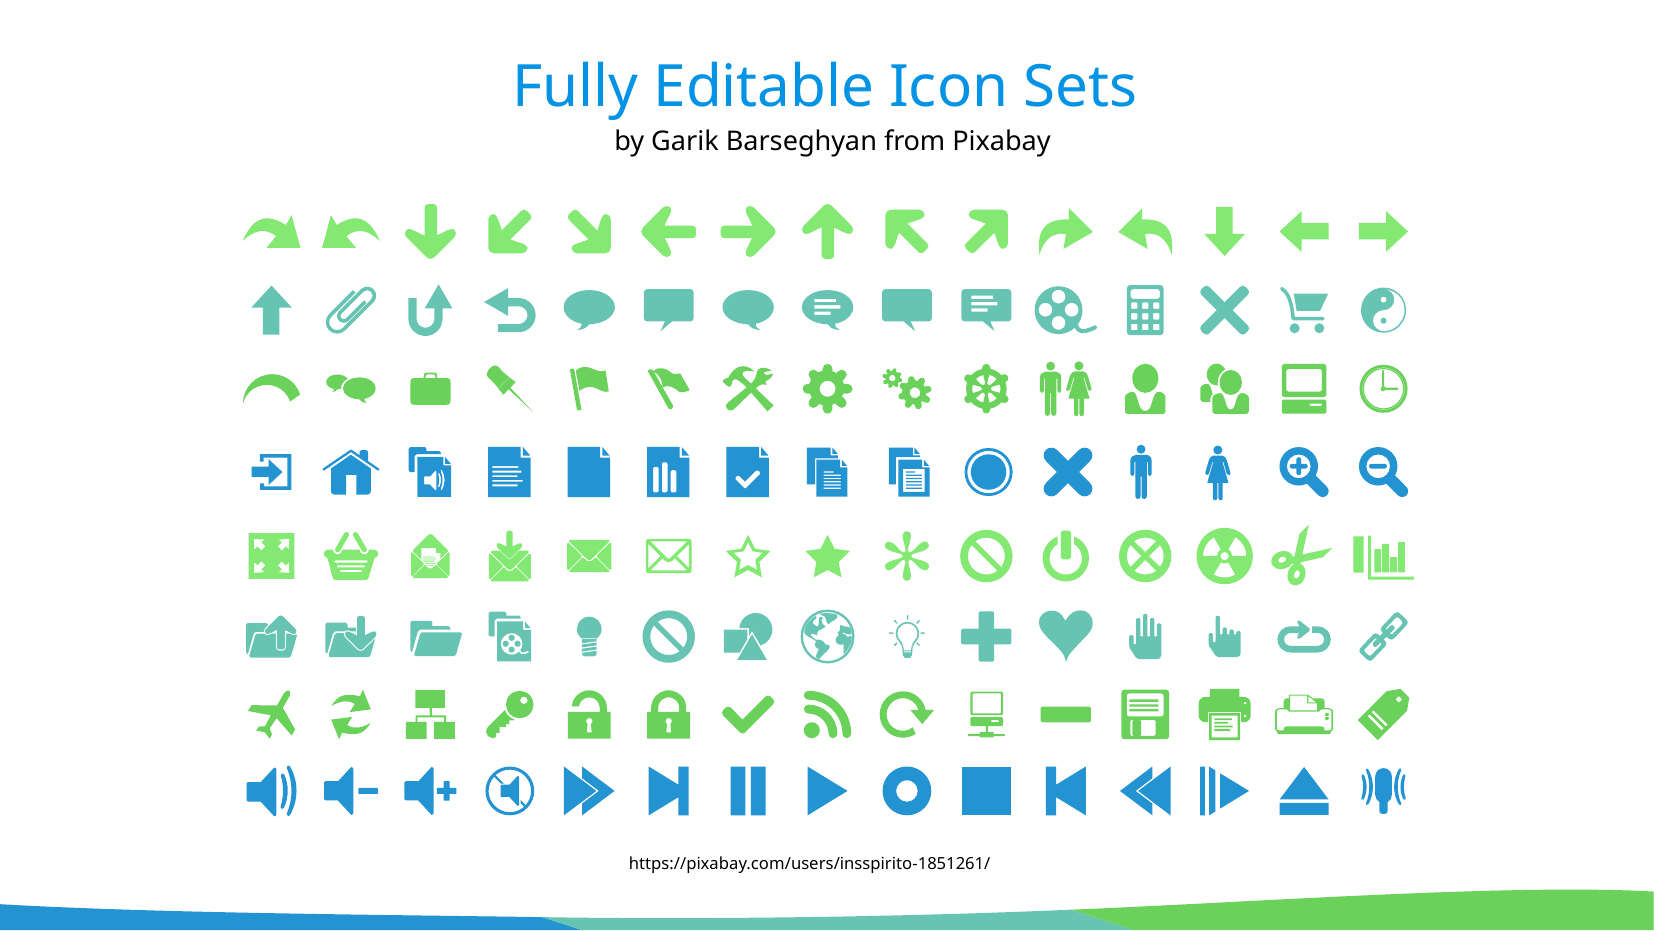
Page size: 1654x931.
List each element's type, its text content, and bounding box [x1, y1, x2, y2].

text_box [894, 620, 925, 658]
text_box [248, 533, 295, 579]
text_box [1279, 766, 1329, 800]
text_box [1200, 766, 1205, 816]
text_box https://pixabay.com/users/insspirito-1851261/ [285, 845, 1336, 881]
text_box [1281, 399, 1327, 414]
text_box [408, 284, 453, 336]
text_box [325, 286, 377, 334]
text_box [1359, 364, 1408, 413]
text_box [1200, 285, 1250, 335]
text_box [802, 363, 853, 414]
text_box [882, 289, 932, 332]
text_box [1374, 543, 1397, 573]
text_box [246, 615, 297, 658]
text_box [324, 767, 354, 815]
text_box [723, 613, 773, 660]
text_box [750, 766, 766, 816]
text_box [806, 447, 848, 497]
text_box [885, 209, 929, 254]
text_box [1281, 363, 1327, 398]
text_box [408, 447, 441, 473]
text_box [645, 538, 692, 574]
text_box [803, 690, 852, 739]
text_box [247, 690, 296, 739]
text_box [1375, 768, 1392, 814]
text_box [567, 539, 612, 573]
text_box [410, 372, 451, 405]
text_box [404, 767, 434, 815]
text_box [1129, 613, 1162, 660]
text_box [1361, 287, 1407, 333]
text_box [484, 288, 536, 333]
text_box [417, 456, 452, 497]
text_box [1361, 774, 1367, 800]
text_box [1314, 323, 1325, 334]
text_box [326, 374, 376, 404]
text_box [246, 767, 277, 817]
text_box [1358, 447, 1409, 498]
text_box [280, 773, 288, 809]
text_box [1118, 208, 1173, 255]
text_box [726, 446, 769, 498]
text_box [1038, 610, 1093, 663]
text_box [563, 766, 615, 816]
text_box [964, 447, 1013, 497]
text_box [961, 611, 1012, 662]
text_box [486, 365, 533, 412]
text_box [642, 610, 695, 663]
text_box [882, 368, 932, 410]
text_box [761, 446, 769, 456]
text_box [960, 529, 1013, 583]
text_box [832, 447, 838, 454]
text_box [647, 368, 690, 410]
text_box [882, 766, 932, 816]
text_box [1119, 766, 1171, 816]
text_box [567, 690, 611, 739]
text_box [445, 456, 451, 464]
text_box [1119, 529, 1172, 583]
text_box [602, 446, 610, 456]
text_box [1208, 615, 1241, 658]
text_box [1200, 363, 1249, 414]
text_box [1204, 206, 1246, 257]
text_box [1279, 447, 1329, 498]
text_box [1042, 536, 1089, 582]
text_box [1353, 536, 1364, 573]
text_box [643, 289, 694, 332]
text_box [1196, 527, 1253, 585]
text_box [802, 204, 854, 259]
text_box [1040, 706, 1091, 723]
text_box [1293, 293, 1329, 311]
text_box [1043, 447, 1093, 497]
text_box [879, 691, 935, 738]
text_box [485, 766, 535, 816]
text_box [803, 722, 820, 739]
text_box [569, 366, 609, 411]
text_box [322, 449, 380, 495]
text_box [488, 611, 521, 637]
text_box [1039, 361, 1062, 416]
text_box [888, 447, 921, 485]
text_box [647, 446, 690, 498]
text_box [1394, 768, 1402, 805]
text_box [967, 717, 1005, 738]
text_box [259, 454, 292, 490]
text_box [1220, 773, 1250, 809]
text_box [1034, 286, 1097, 335]
text_box [1130, 444, 1152, 500]
text_box [648, 766, 689, 816]
text_box [898, 459, 930, 497]
text_box [1132, 363, 1159, 393]
text_box [1357, 688, 1410, 741]
text_box [563, 290, 615, 331]
text_box [1358, 211, 1409, 252]
text_box [964, 209, 1008, 254]
text_box [486, 690, 534, 739]
text_box [800, 609, 855, 664]
text_box [1277, 620, 1331, 653]
text_box [1359, 612, 1408, 661]
text_box [331, 716, 371, 740]
text_box [1038, 208, 1093, 255]
text_box [404, 204, 456, 259]
text_box [1279, 802, 1329, 815]
text_box [243, 374, 301, 404]
text_box [1271, 524, 1333, 586]
text_box [1060, 530, 1072, 560]
text_box [1125, 391, 1166, 414]
text_box [1280, 287, 1325, 321]
text_box [497, 621, 532, 662]
text_box [1398, 542, 1405, 573]
text_box [1209, 766, 1216, 816]
text_box [641, 205, 697, 258]
text_box [488, 446, 531, 498]
text_box [567, 446, 611, 498]
text_box [358, 787, 378, 794]
text_box [807, 766, 848, 816]
text_box [323, 531, 379, 581]
text_box [1366, 768, 1373, 805]
text_box [325, 616, 377, 658]
text_box [576, 616, 602, 657]
text_box [1279, 211, 1329, 252]
text_box [1400, 774, 1406, 800]
text_box [405, 690, 455, 739]
text_box [803, 704, 838, 739]
text_box [488, 530, 531, 582]
text_box [730, 766, 746, 816]
text_box [681, 446, 690, 456]
text_box [721, 695, 775, 734]
text_box [964, 363, 1009, 414]
text_box [1121, 689, 1170, 740]
text_box [436, 781, 457, 801]
text_box [1289, 323, 1300, 334]
text_box [1205, 445, 1231, 501]
text_box [962, 767, 1011, 815]
text_box [970, 691, 1004, 716]
text_box [251, 285, 292, 335]
text_box [488, 209, 532, 254]
text_box [1275, 694, 1334, 735]
text_box [410, 620, 451, 653]
text_box [251, 459, 283, 485]
text_box Fully Editable Icon Sets [255, 41, 1396, 127]
text_box [1066, 361, 1092, 417]
text_box by Garik Barseghyan from Pixabay [285, 115, 1381, 163]
text_box [725, 534, 771, 578]
text_box [961, 289, 1012, 332]
text_box [286, 765, 297, 816]
text_box [522, 446, 531, 456]
text_box [884, 531, 930, 581]
text_box [801, 290, 854, 331]
text_box [411, 534, 450, 579]
text_box [722, 290, 774, 331]
text_box [331, 689, 371, 713]
text_box [805, 534, 850, 578]
text_box [722, 366, 774, 412]
text_box [1126, 285, 1164, 336]
text_box [414, 632, 462, 657]
text_box [242, 215, 301, 248]
text_box [567, 209, 611, 254]
text_box [1198, 688, 1251, 741]
text_box [720, 205, 776, 258]
text_box [647, 690, 691, 739]
text_box [322, 215, 380, 248]
text_box [1045, 766, 1086, 816]
text_box [1368, 535, 1414, 580]
text_box [914, 447, 920, 454]
